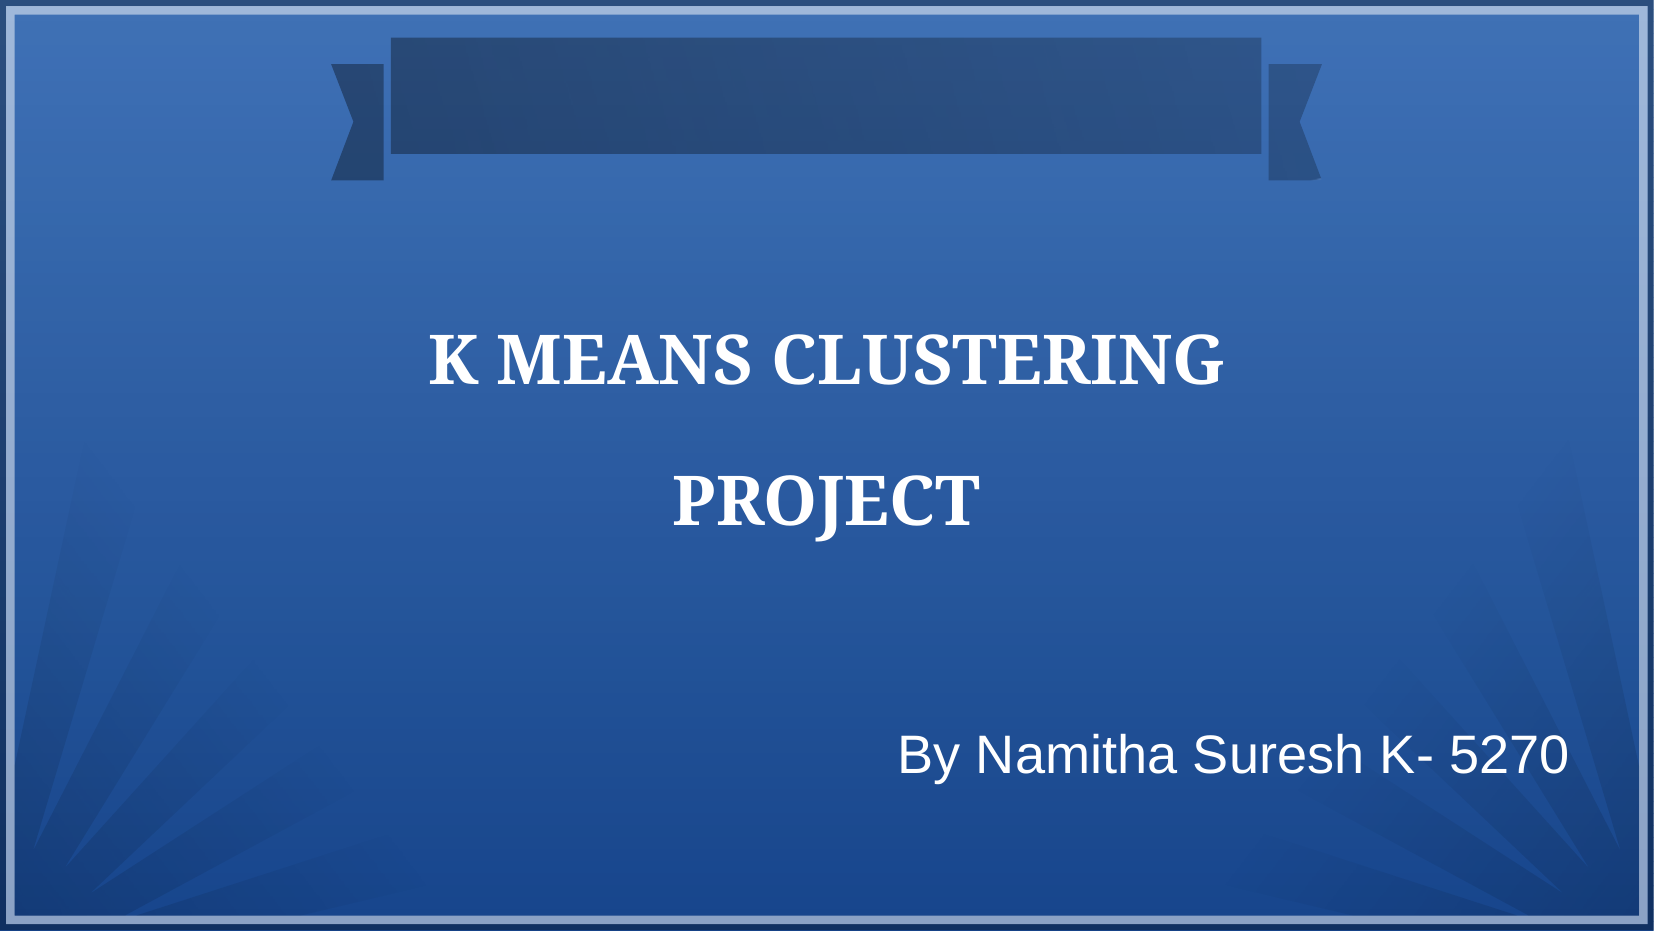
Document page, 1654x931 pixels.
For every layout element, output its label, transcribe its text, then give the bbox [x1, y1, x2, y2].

subtitle By Namitha Suresh K- 5270 [82, 661, 1571, 848]
title K MEANS CLUSTERING PROJECT [389, 301, 1264, 508]
